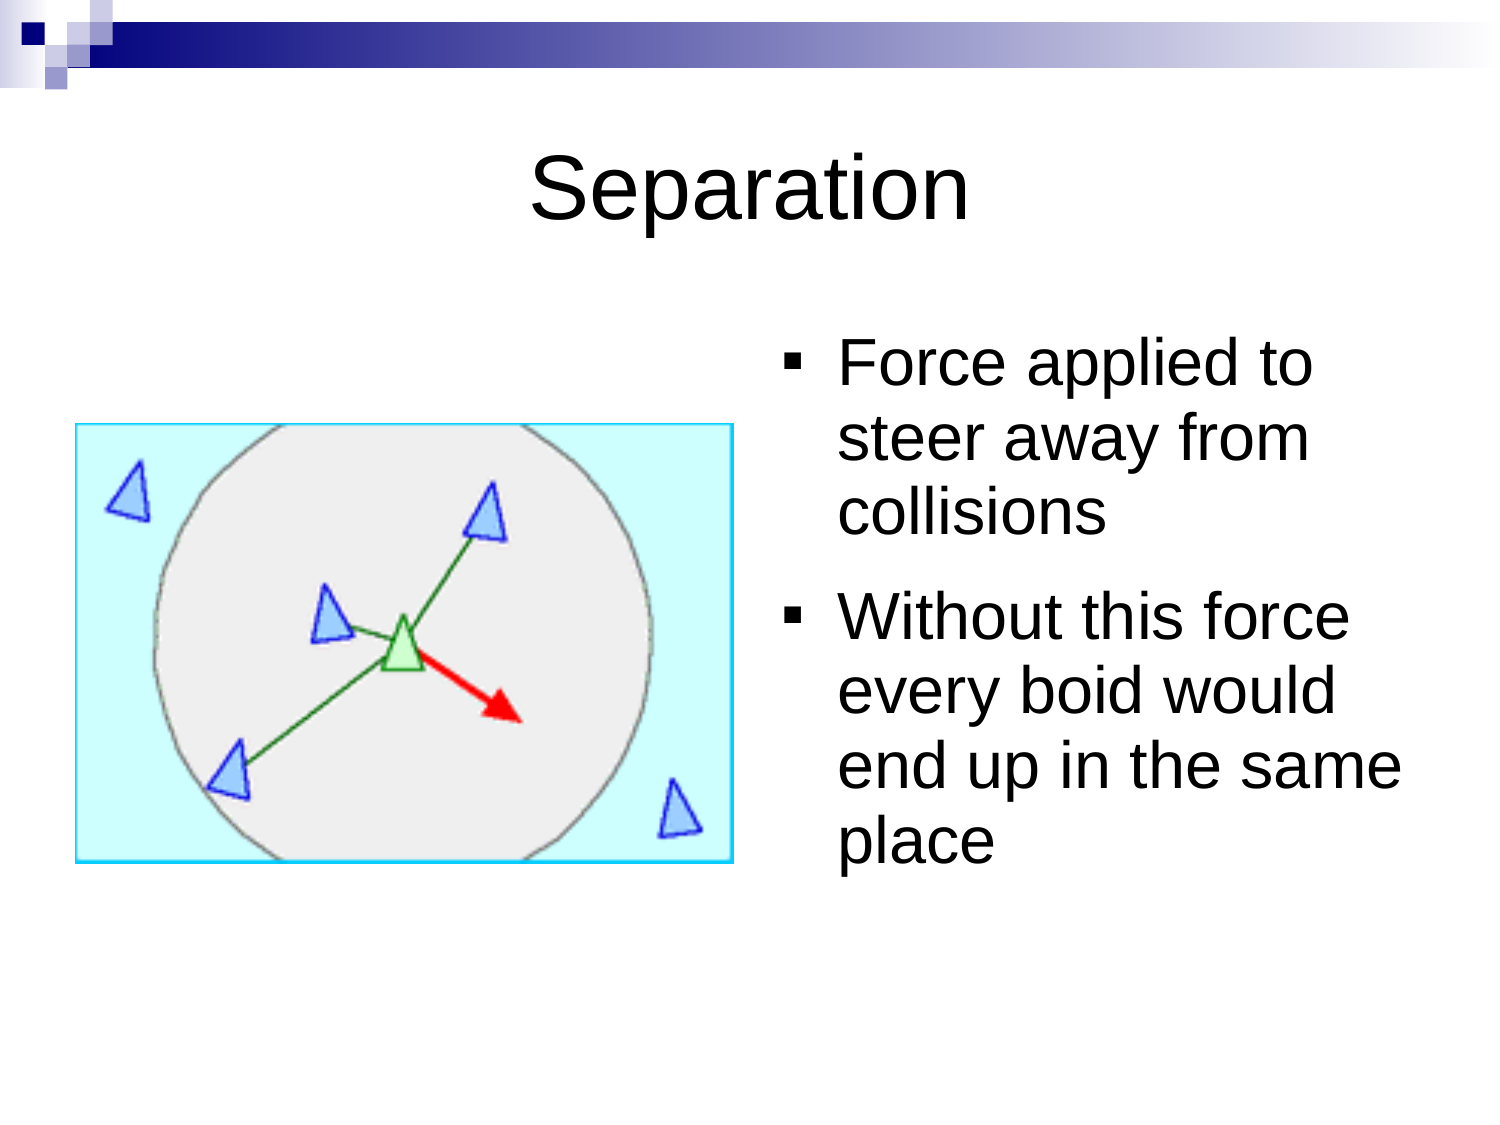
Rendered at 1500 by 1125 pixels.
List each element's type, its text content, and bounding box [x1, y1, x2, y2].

picture [77, 425, 730, 860]
title Separation [75, 75, 1425, 300]
list Force applied to steer away from collisions Without this force every boid would end up in the same place [766, 324, 1426, 963]
